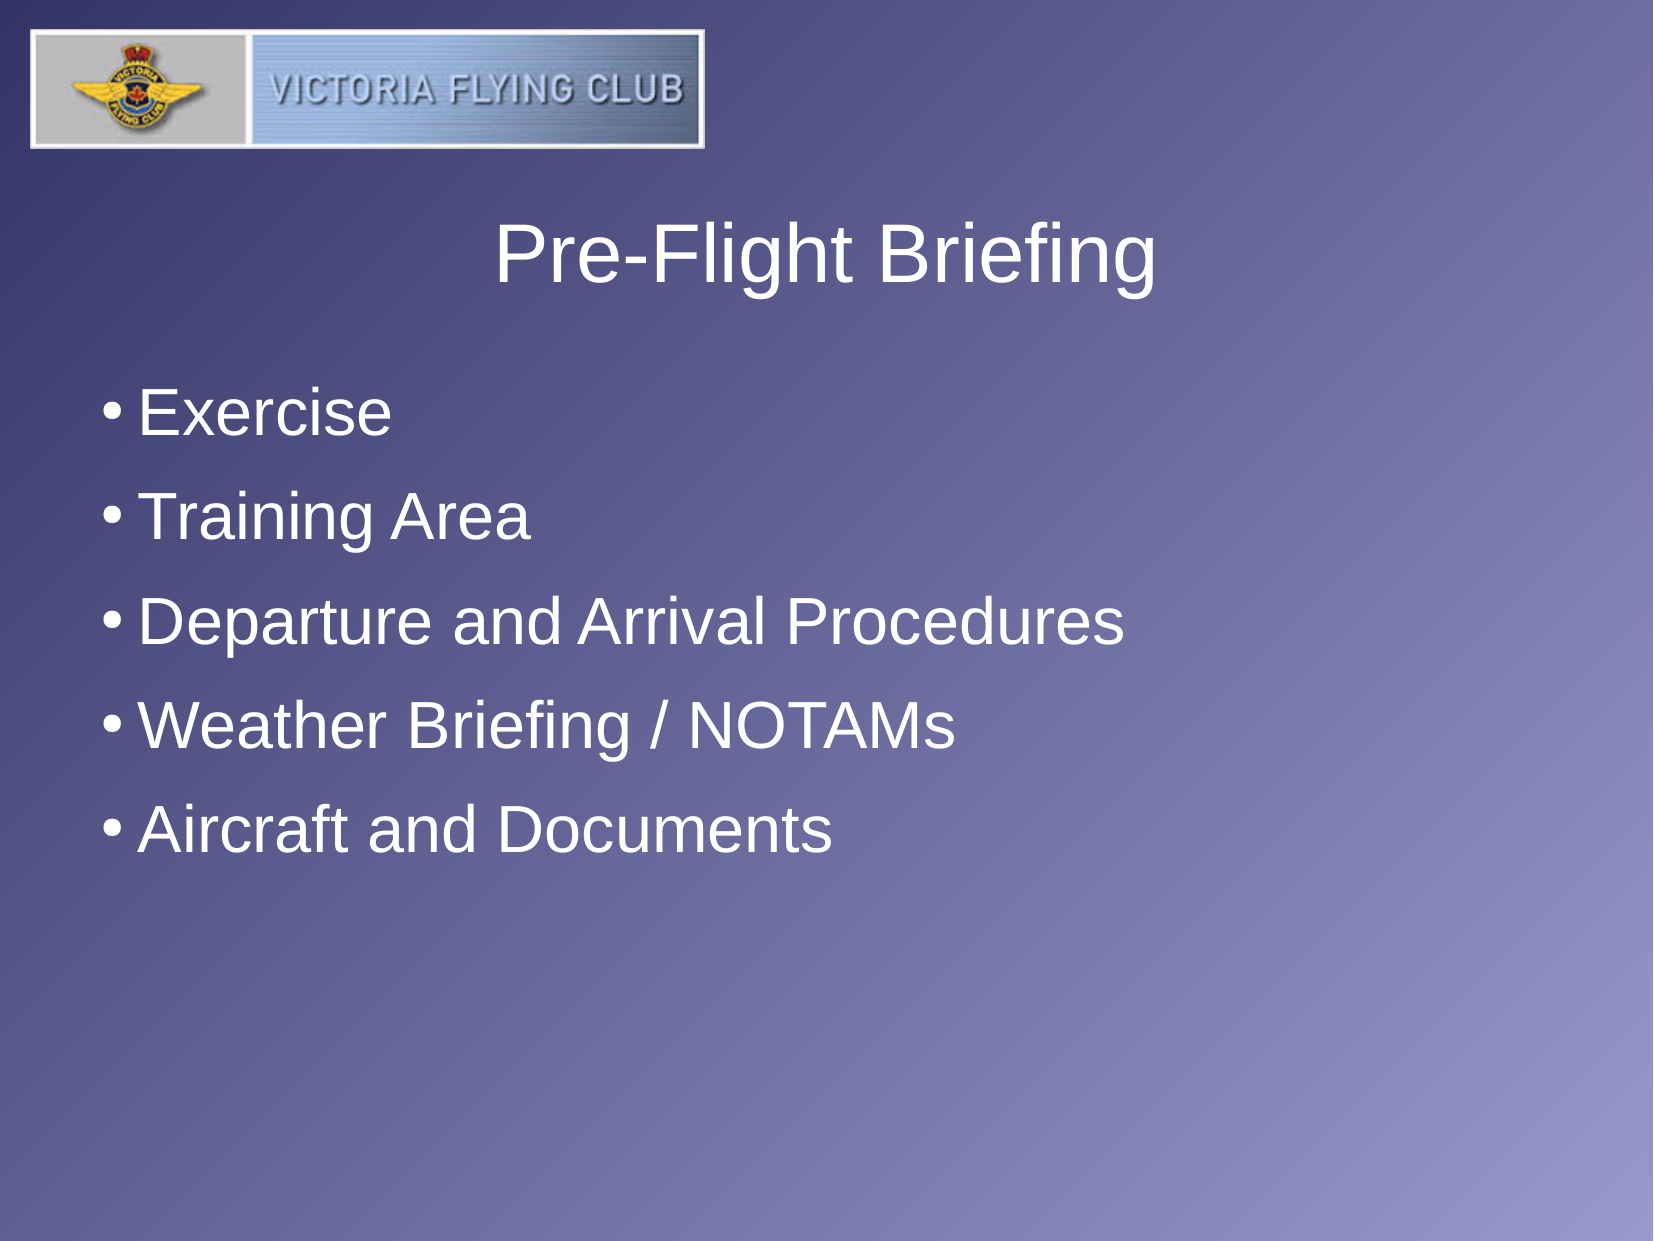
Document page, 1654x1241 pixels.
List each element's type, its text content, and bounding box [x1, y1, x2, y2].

list Exercise Training Area Departure and Arrival Procedures Weather Briefing / NOTAMs Aircraft and Documents [82, 375, 1571, 1095]
picture [30, 29, 705, 149]
title Pre-Flight Briefing [82, 150, 1571, 358]
